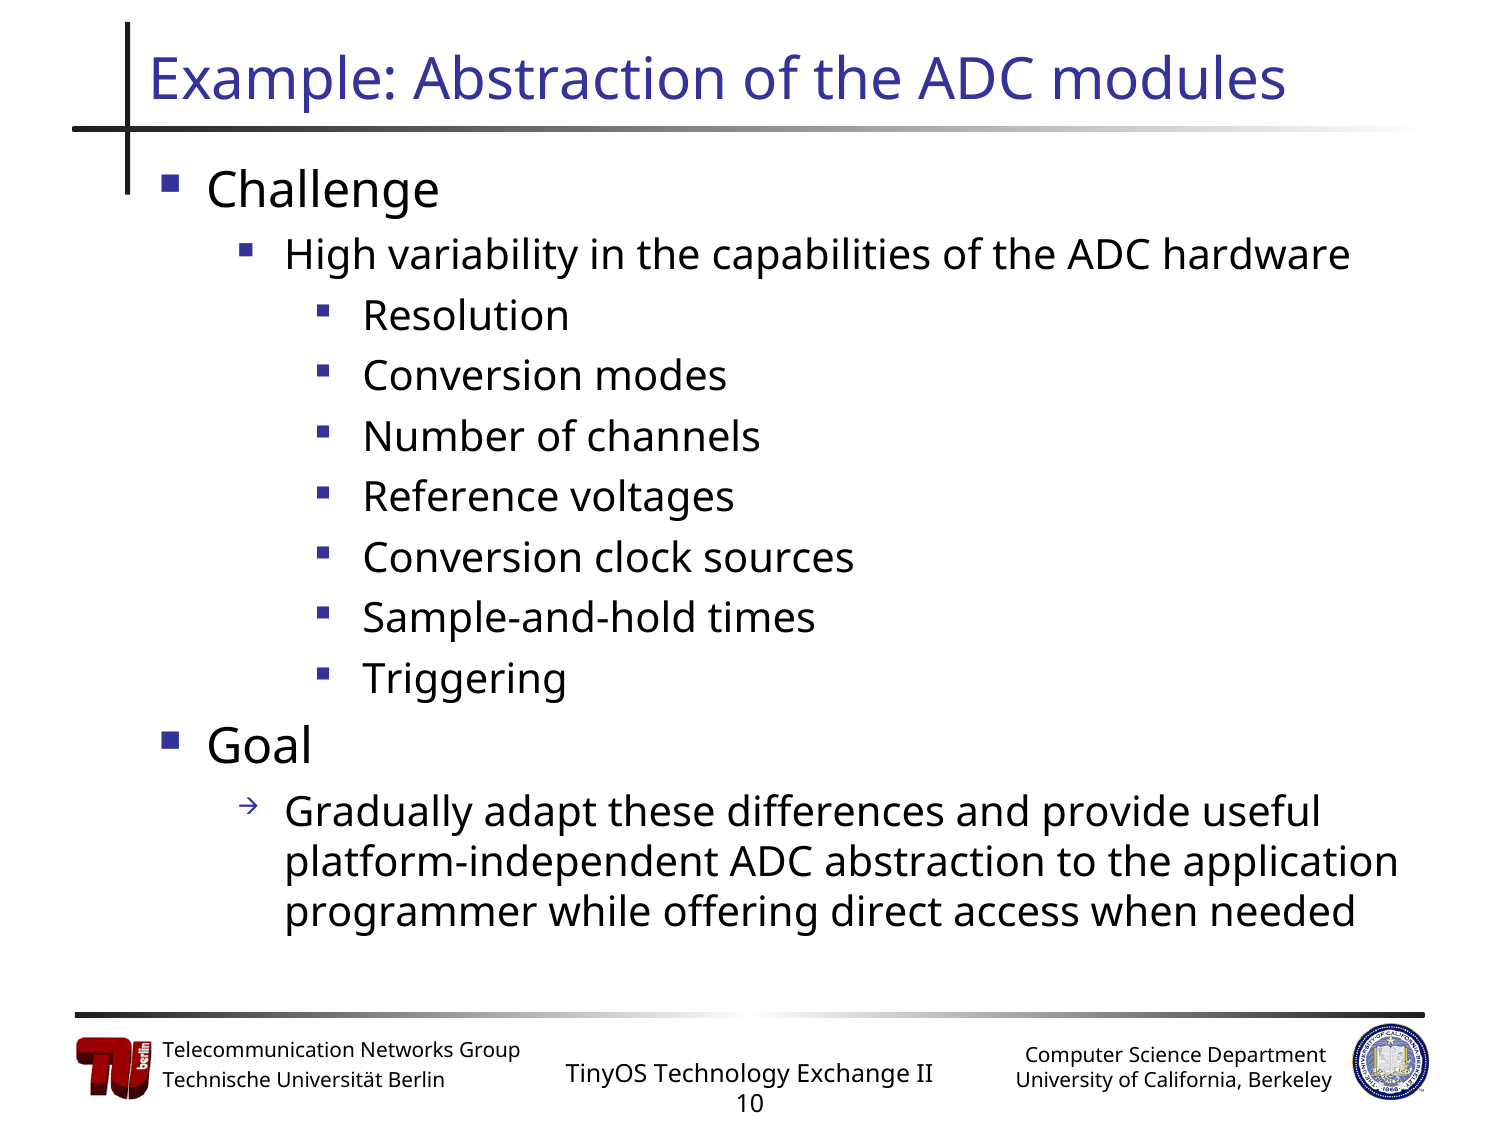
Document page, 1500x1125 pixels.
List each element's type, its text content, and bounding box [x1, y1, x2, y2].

picture [1352, 1023, 1429, 1100]
list Challenge High variability in the capabilities of the ADC hardware Resolution Conversion modes Number of channels Reference voltages Conversion clock sources Sample-and-hold times Triggering Goal Gradually adapt these differences and provide useful platform-independent ADC abstraction to the application programmer while offering direct access when needed [144, 149, 1428, 1002]
title Example: Abstraction of the ADC modules [134, 24, 1468, 119]
picture [75, 1036, 152, 1100]
